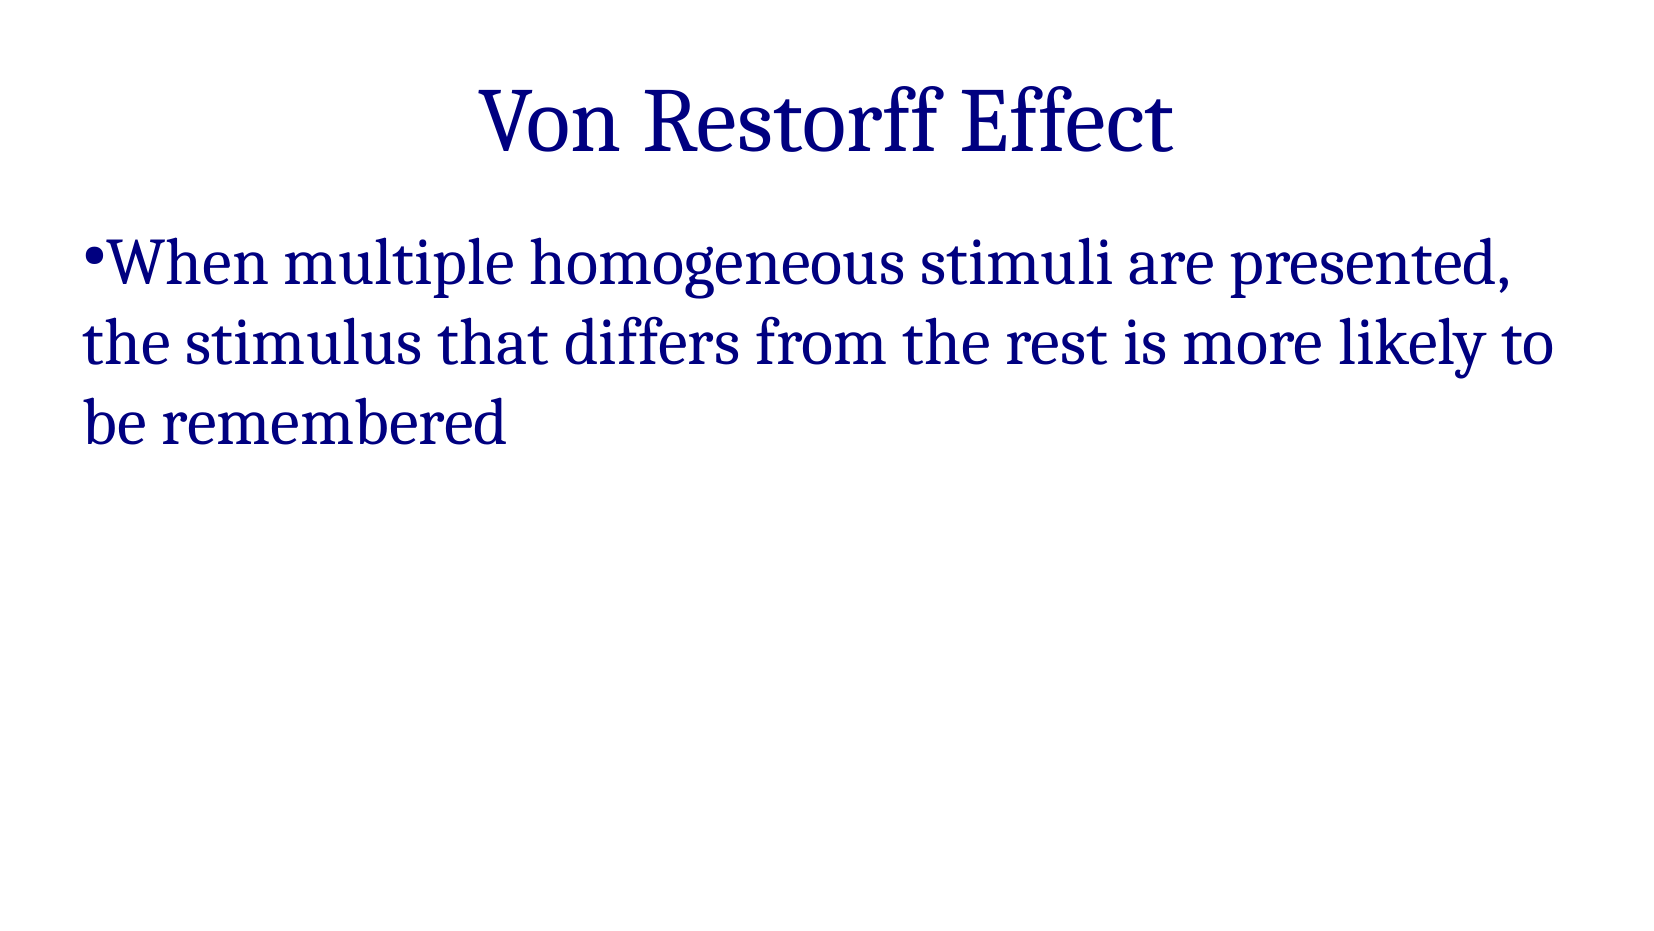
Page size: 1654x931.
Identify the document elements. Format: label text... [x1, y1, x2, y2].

title Von Restorff Effect [82, 37, 1571, 193]
list When multiple homogeneous stimuli are presented, the stimulus that differs from the rest is more likely to be remembered [82, 217, 1571, 758]
